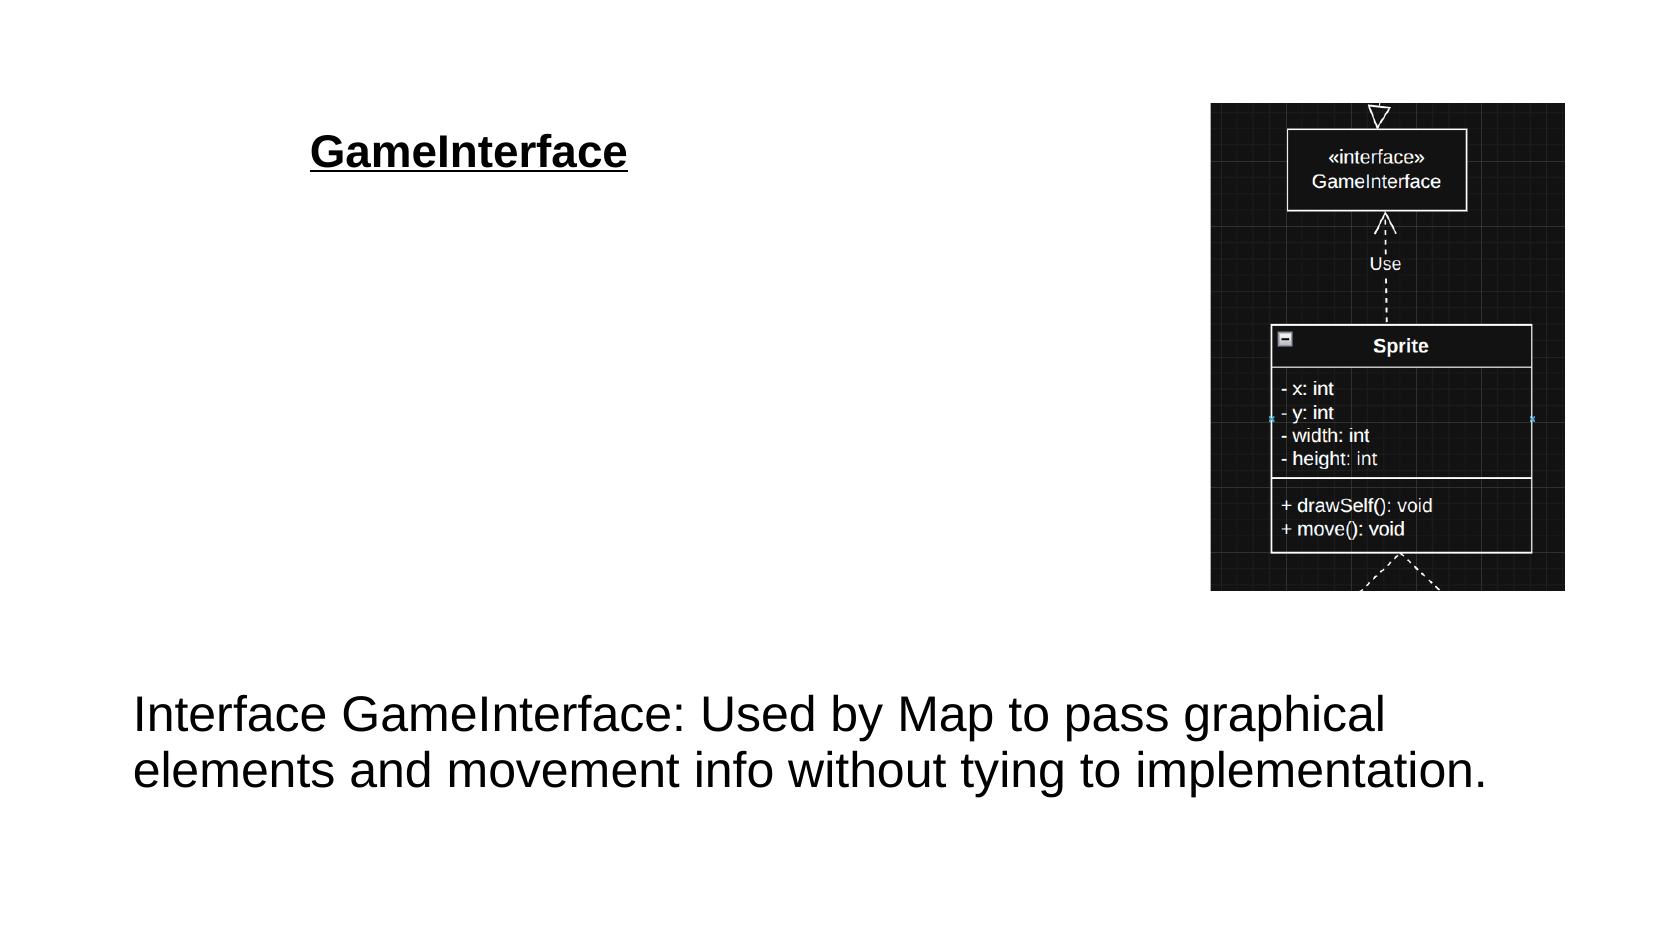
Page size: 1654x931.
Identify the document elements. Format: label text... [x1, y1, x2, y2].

picture [1210, 88, 1565, 591]
text_box Interface GameInterface: Used by Map to pass graphical elements and movement info without tying to implementation. [118, 679, 1565, 886]
text_box GameInterface [295, 118, 886, 296]
